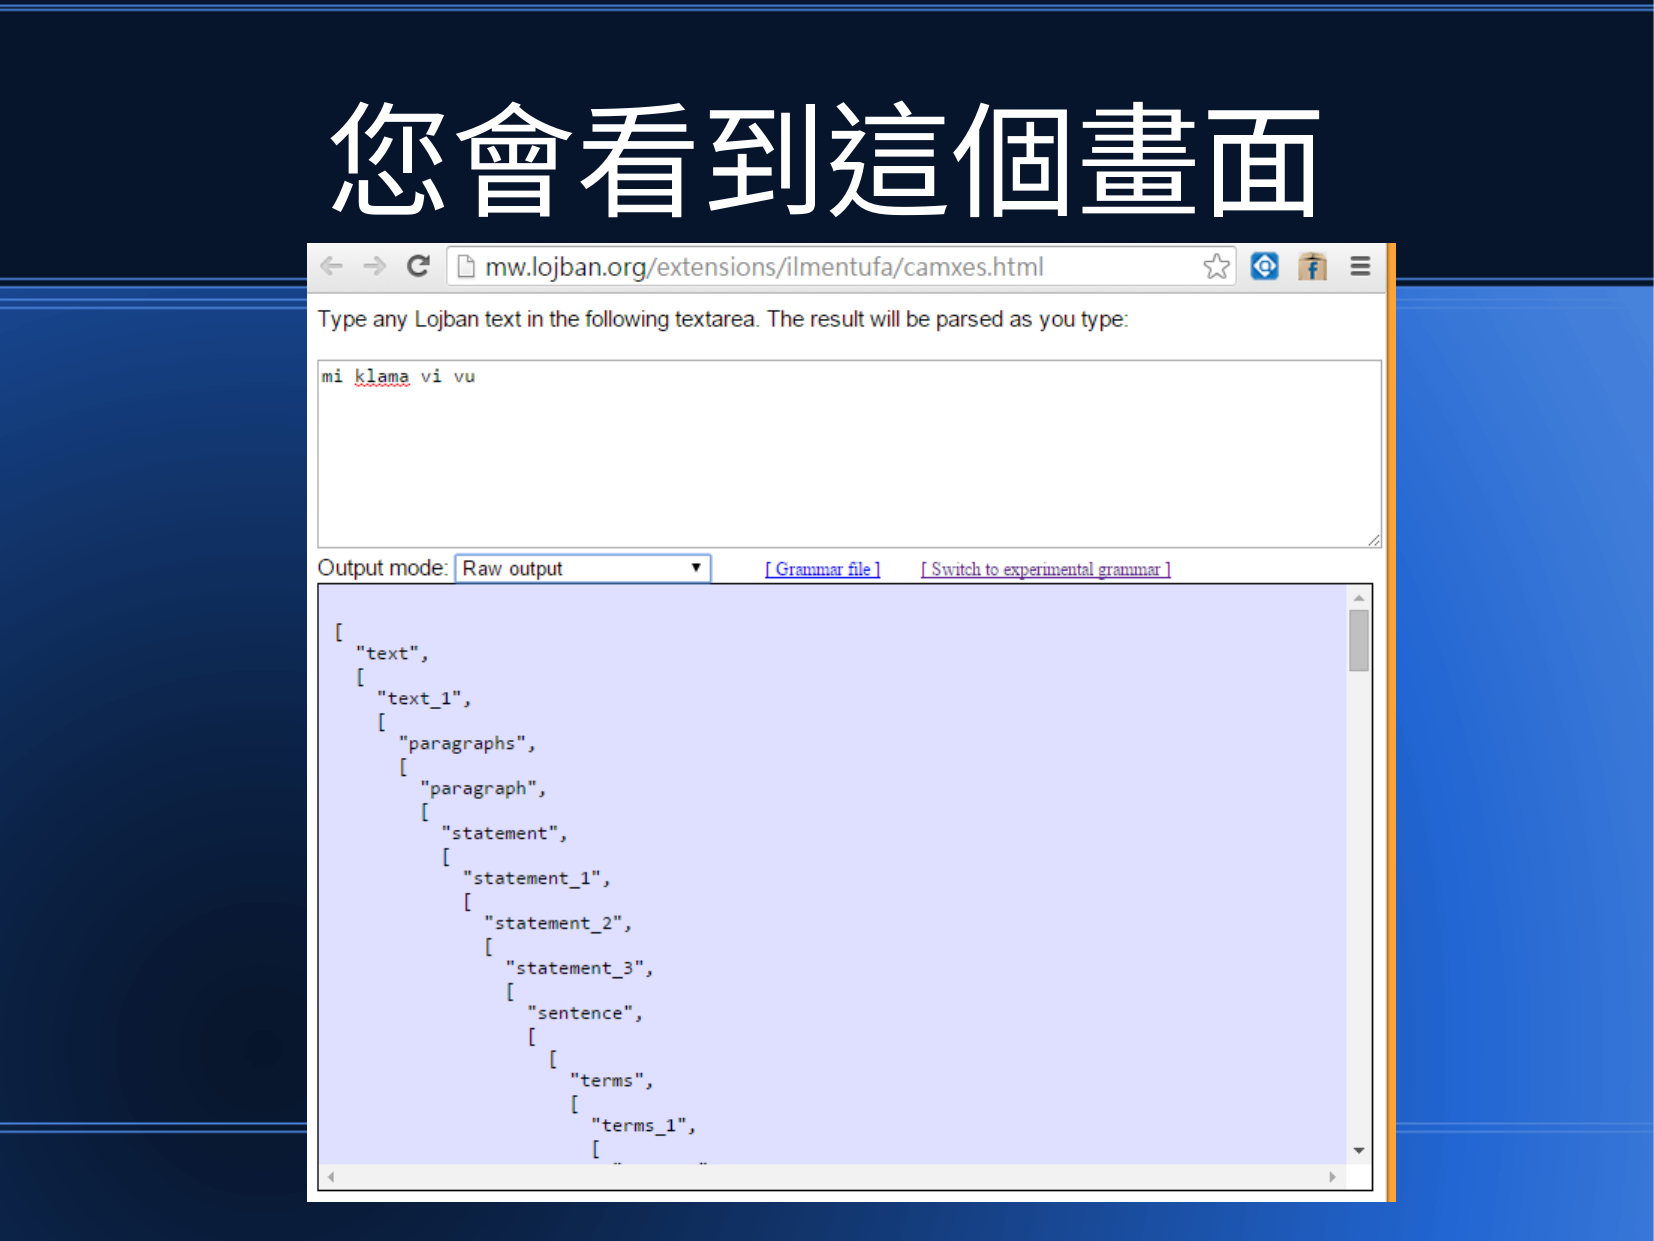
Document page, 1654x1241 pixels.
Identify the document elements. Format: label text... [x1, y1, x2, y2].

picture [0, 0, 1654, 1241]
title 您會看到這個畫面 [82, 49, 1571, 257]
